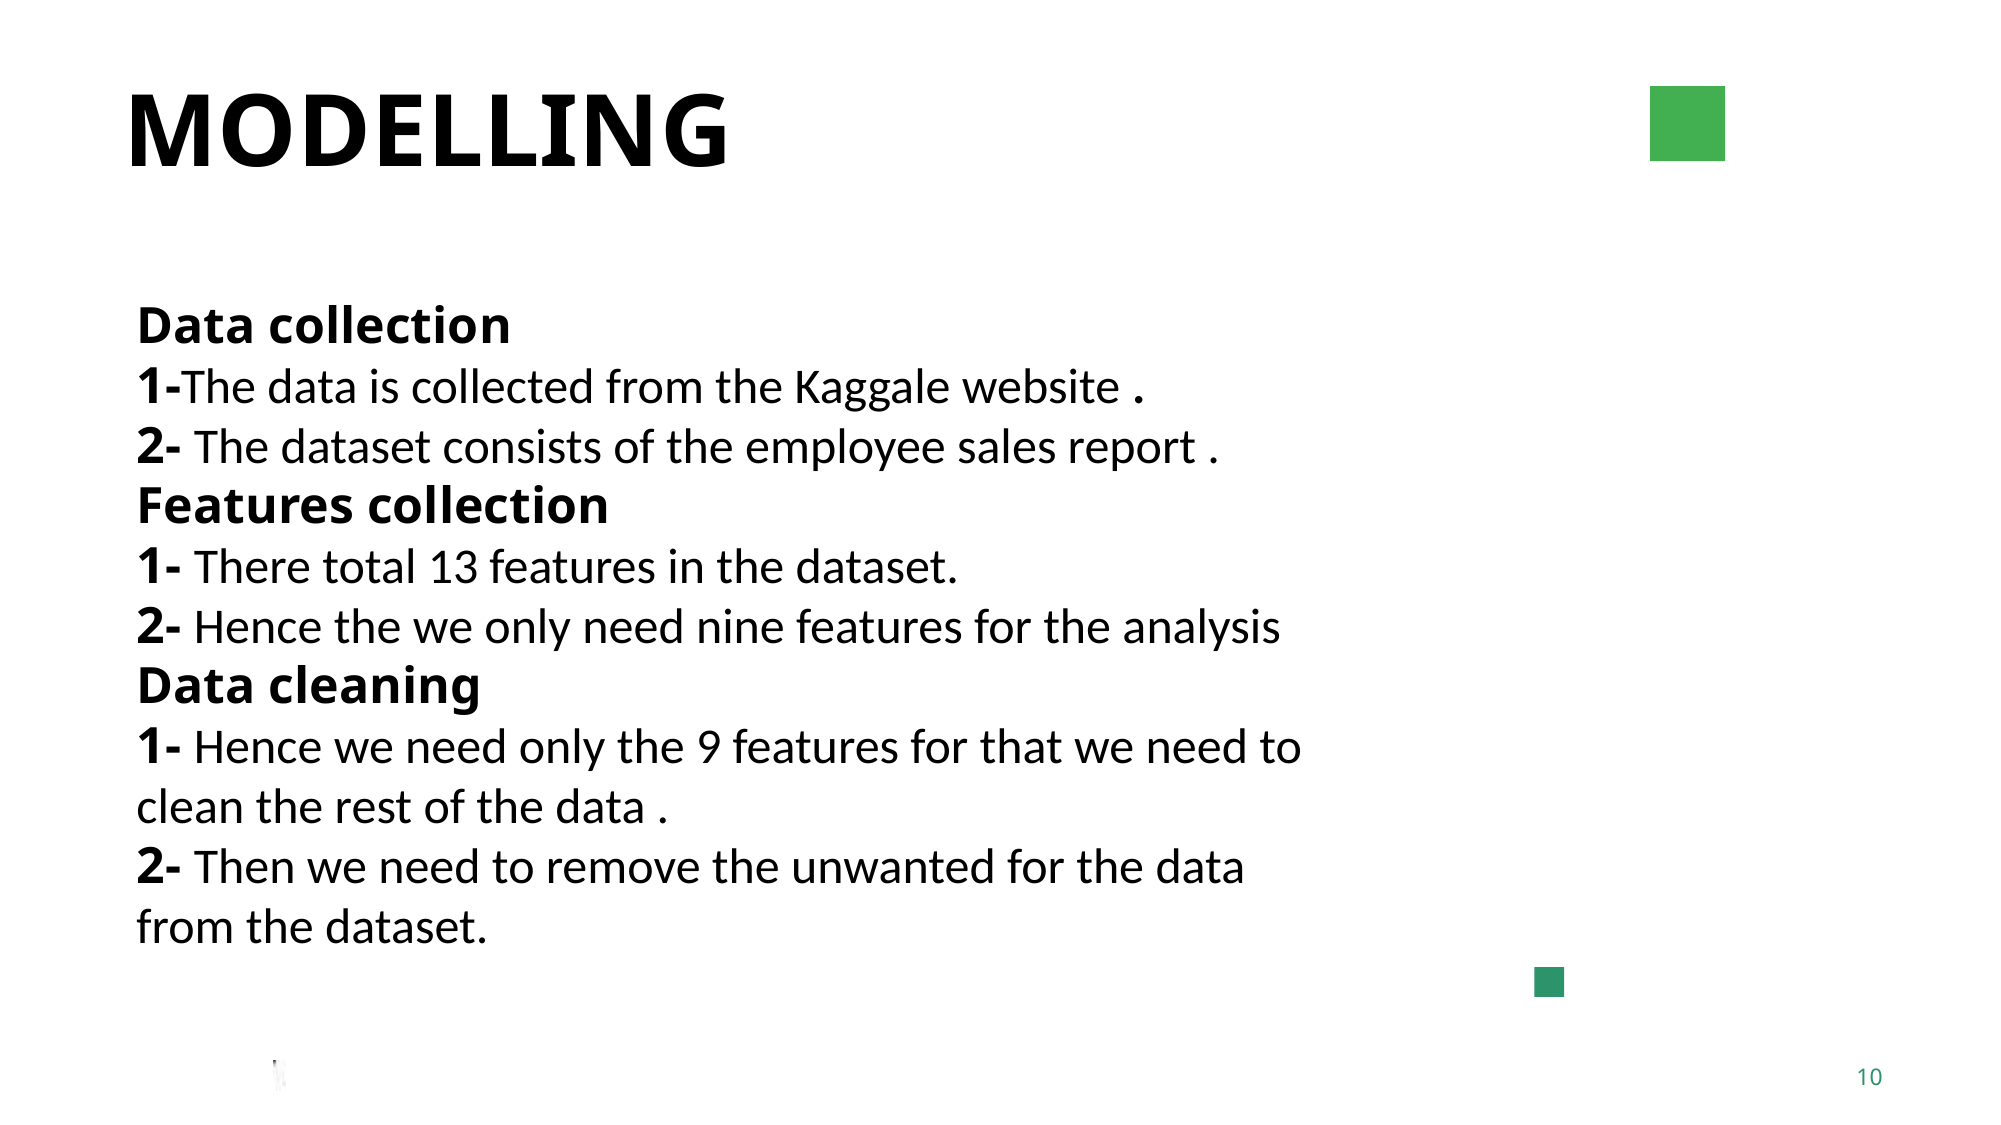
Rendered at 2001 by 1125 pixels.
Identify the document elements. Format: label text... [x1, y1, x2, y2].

text_box Data collection 1-The data is collected from the Kaggale website . 2- The dataset consists of the employee sales report . Features collection 1- There total 13 features in the dataset. 2- Hence the we only need nine features for the analysis Data cleaning 1- Hence we need only the 9 features for that we need to clean the rest of the data . 2- Then we need to remove the unwanted for the data from the dataset. [121, 285, 1362, 968]
text_box [1650, 86, 1726, 162]
picture [273, 1060, 286, 1091]
text_box MODELLING [121, 63, 767, 188]
text_box 10 [1849, 1061, 1888, 1094]
text_box [1534, 967, 1565, 997]
